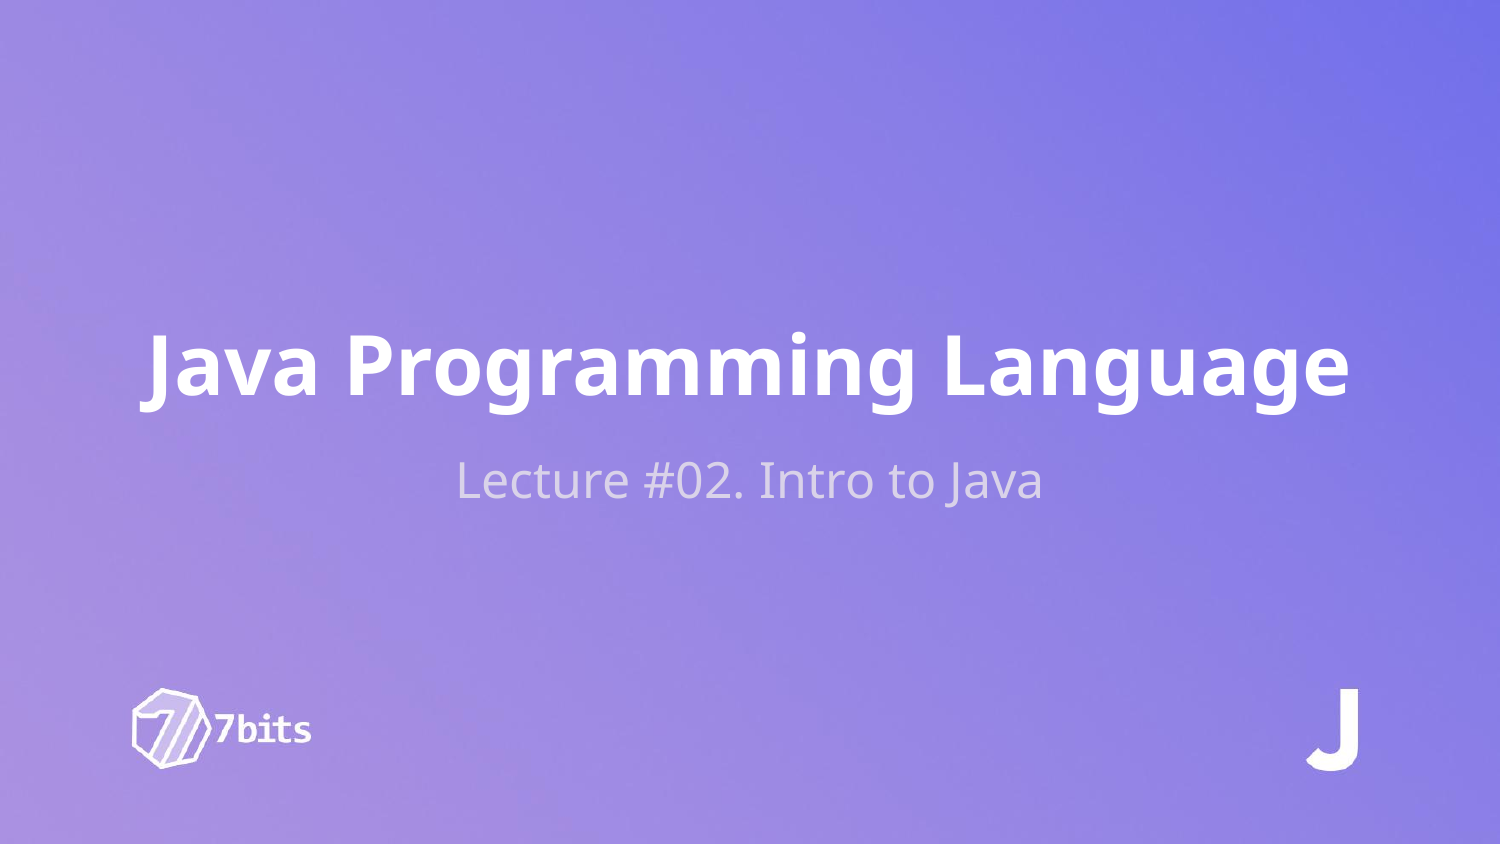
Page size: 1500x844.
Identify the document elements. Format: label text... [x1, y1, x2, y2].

title Java Programming Language [51, 90, 1449, 428]
picture [0, 0, 1500, 844]
subtitle Lecture #02. Intro to Java [51, 433, 1449, 564]
